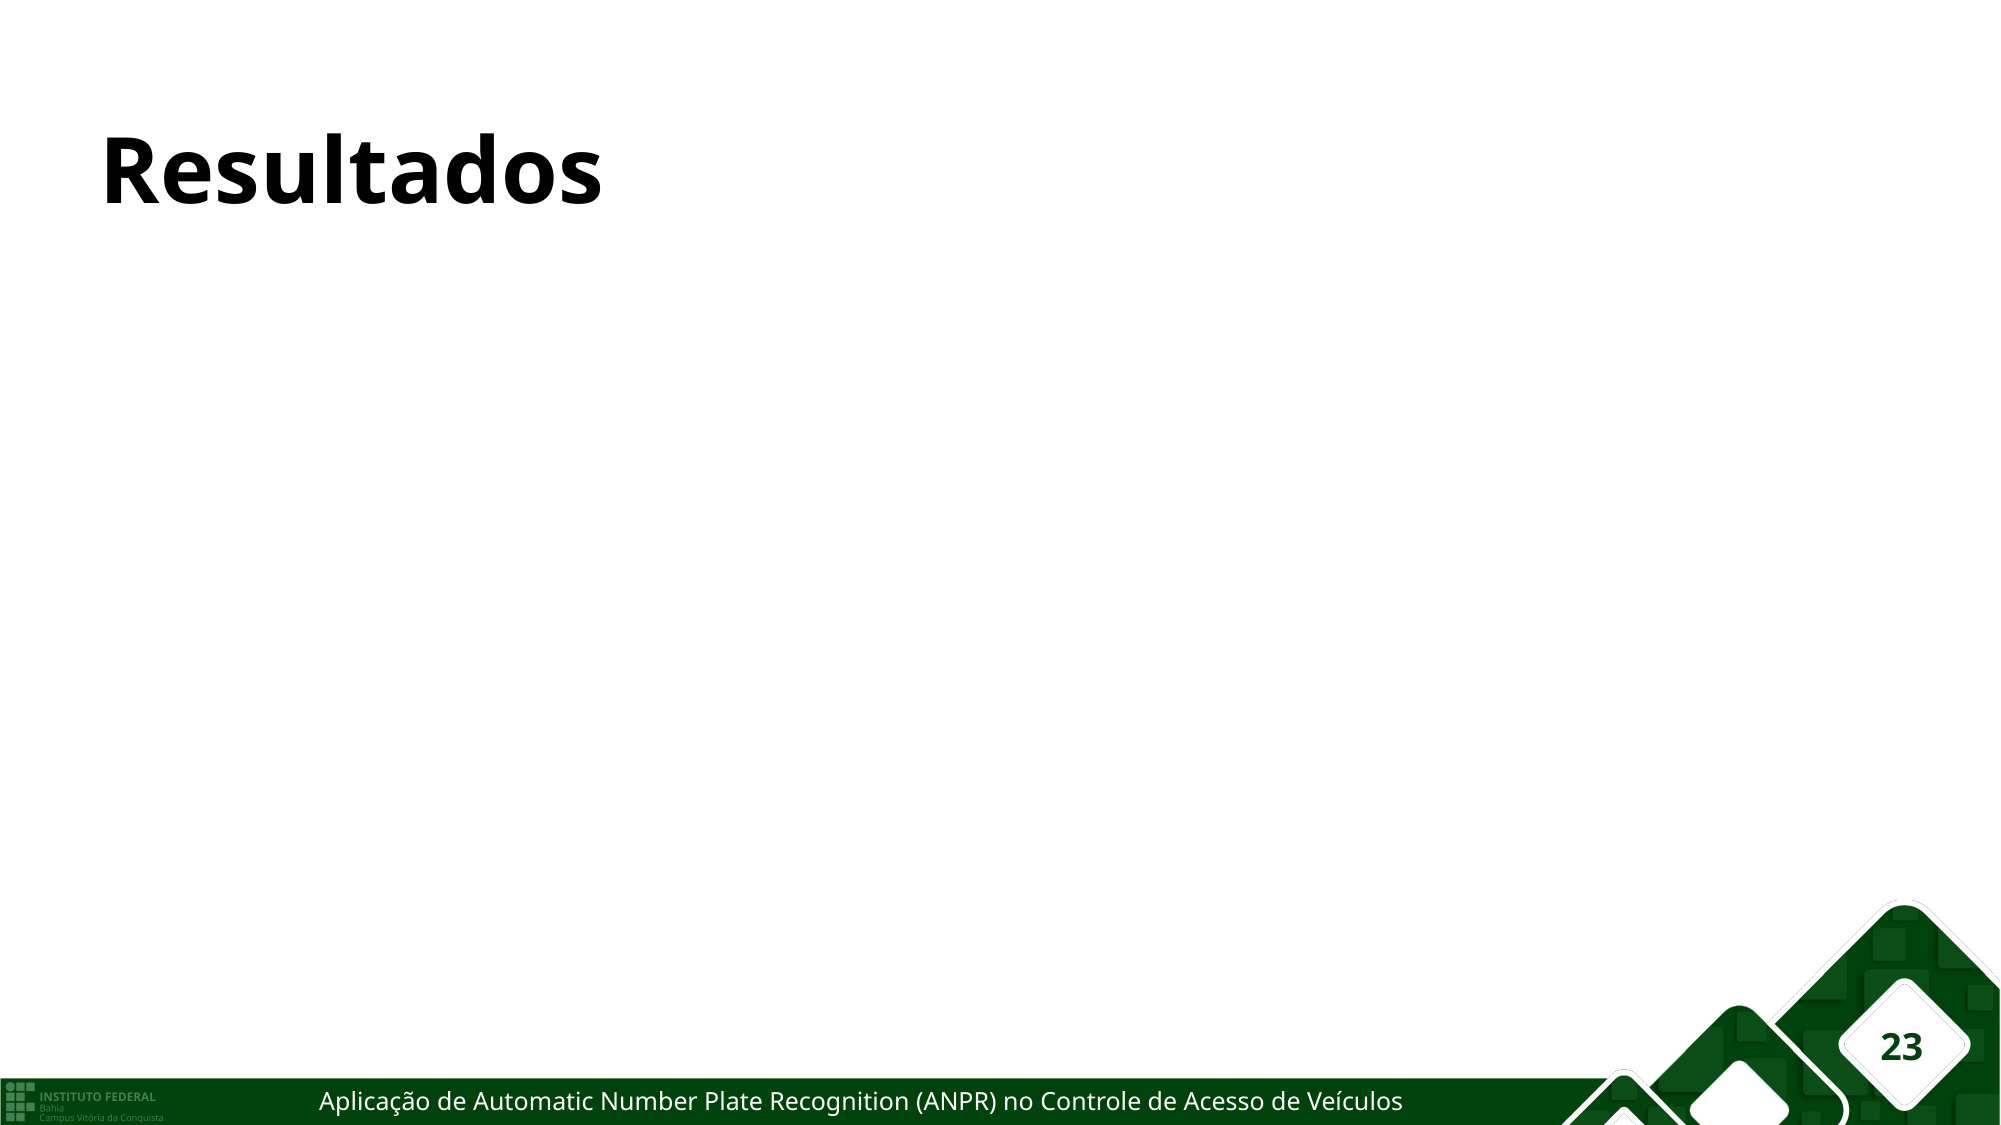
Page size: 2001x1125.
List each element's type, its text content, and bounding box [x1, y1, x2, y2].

picture [0, 900, 2000, 1125]
title Resultados [99, 59, 1900, 277]
